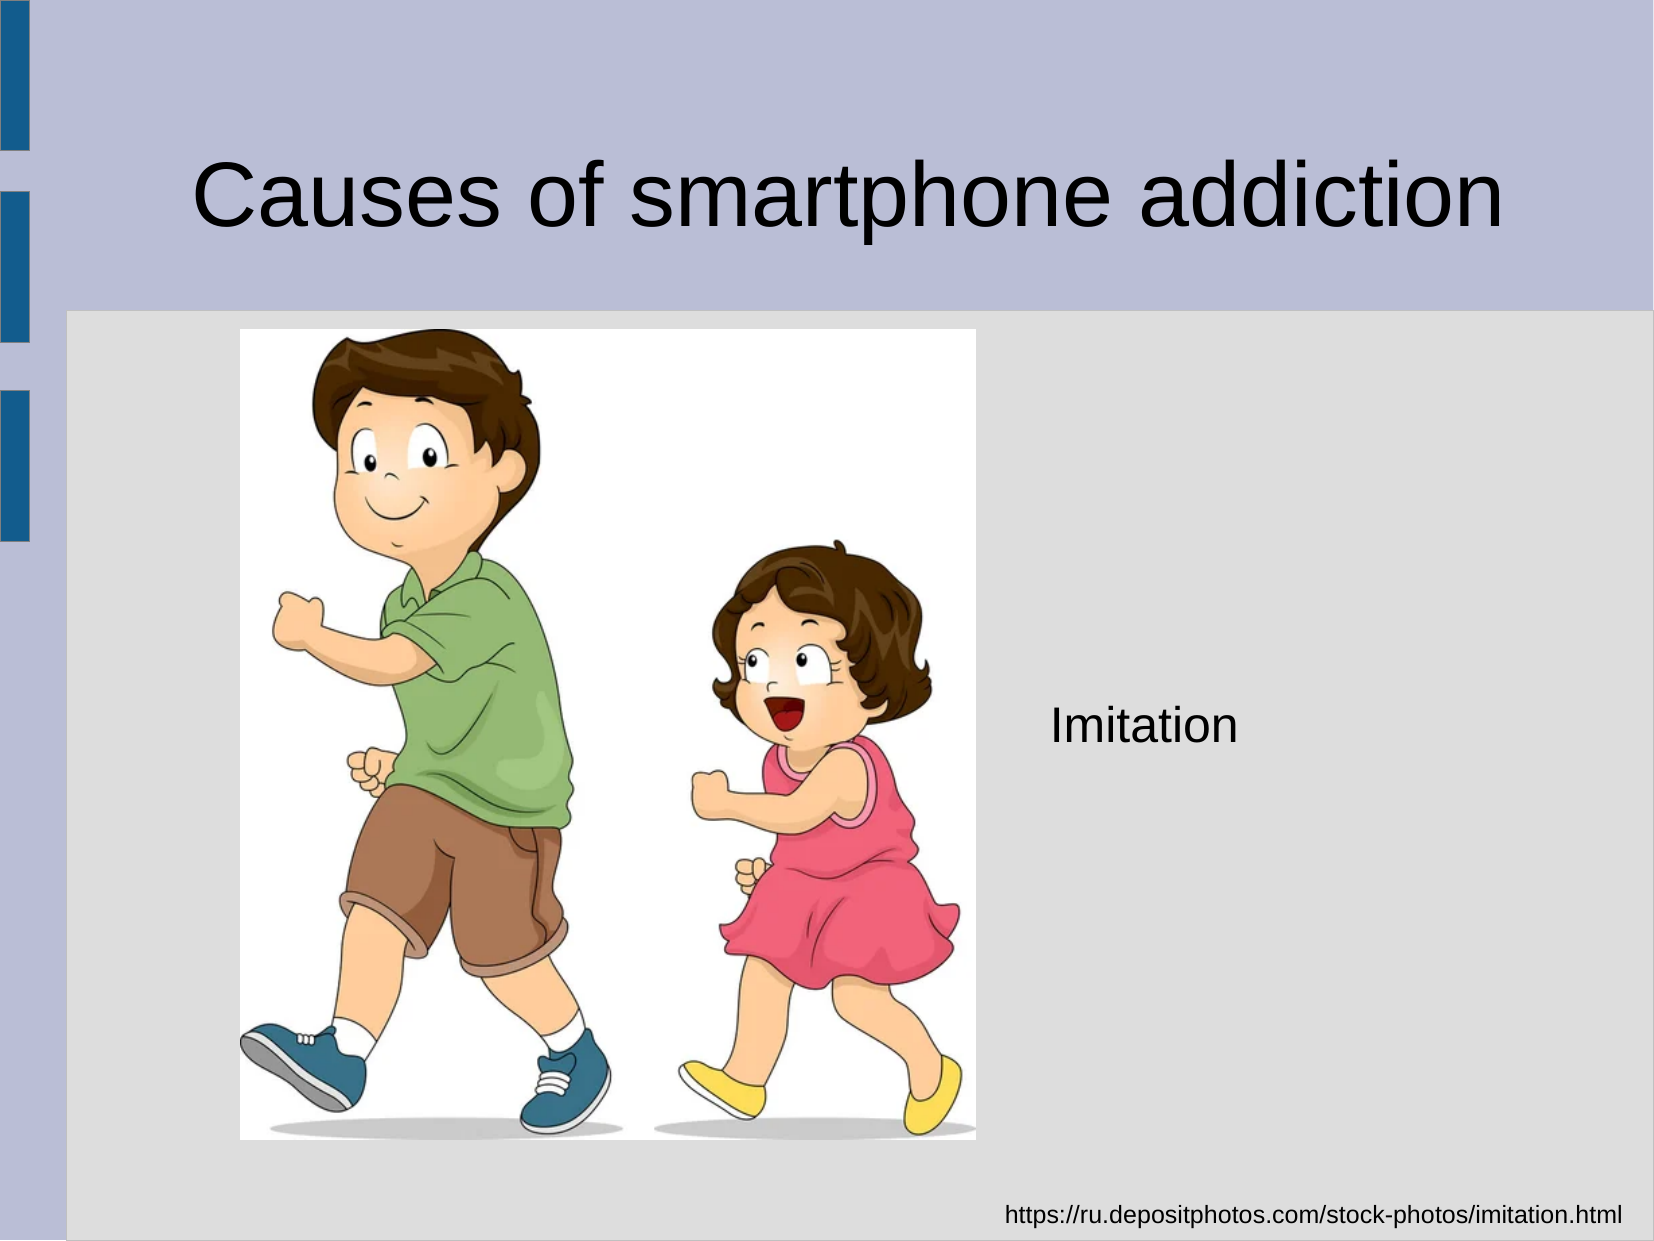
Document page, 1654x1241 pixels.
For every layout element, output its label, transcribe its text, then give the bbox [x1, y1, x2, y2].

picture [240, 329, 976, 1141]
text_box Imitation [1035, 690, 1654, 817]
title Causes of smartphone addiction [121, 91, 1534, 299]
text_box https://ru.depositphotos.com/stock-photos/imitation.html [990, 1193, 1654, 1241]
